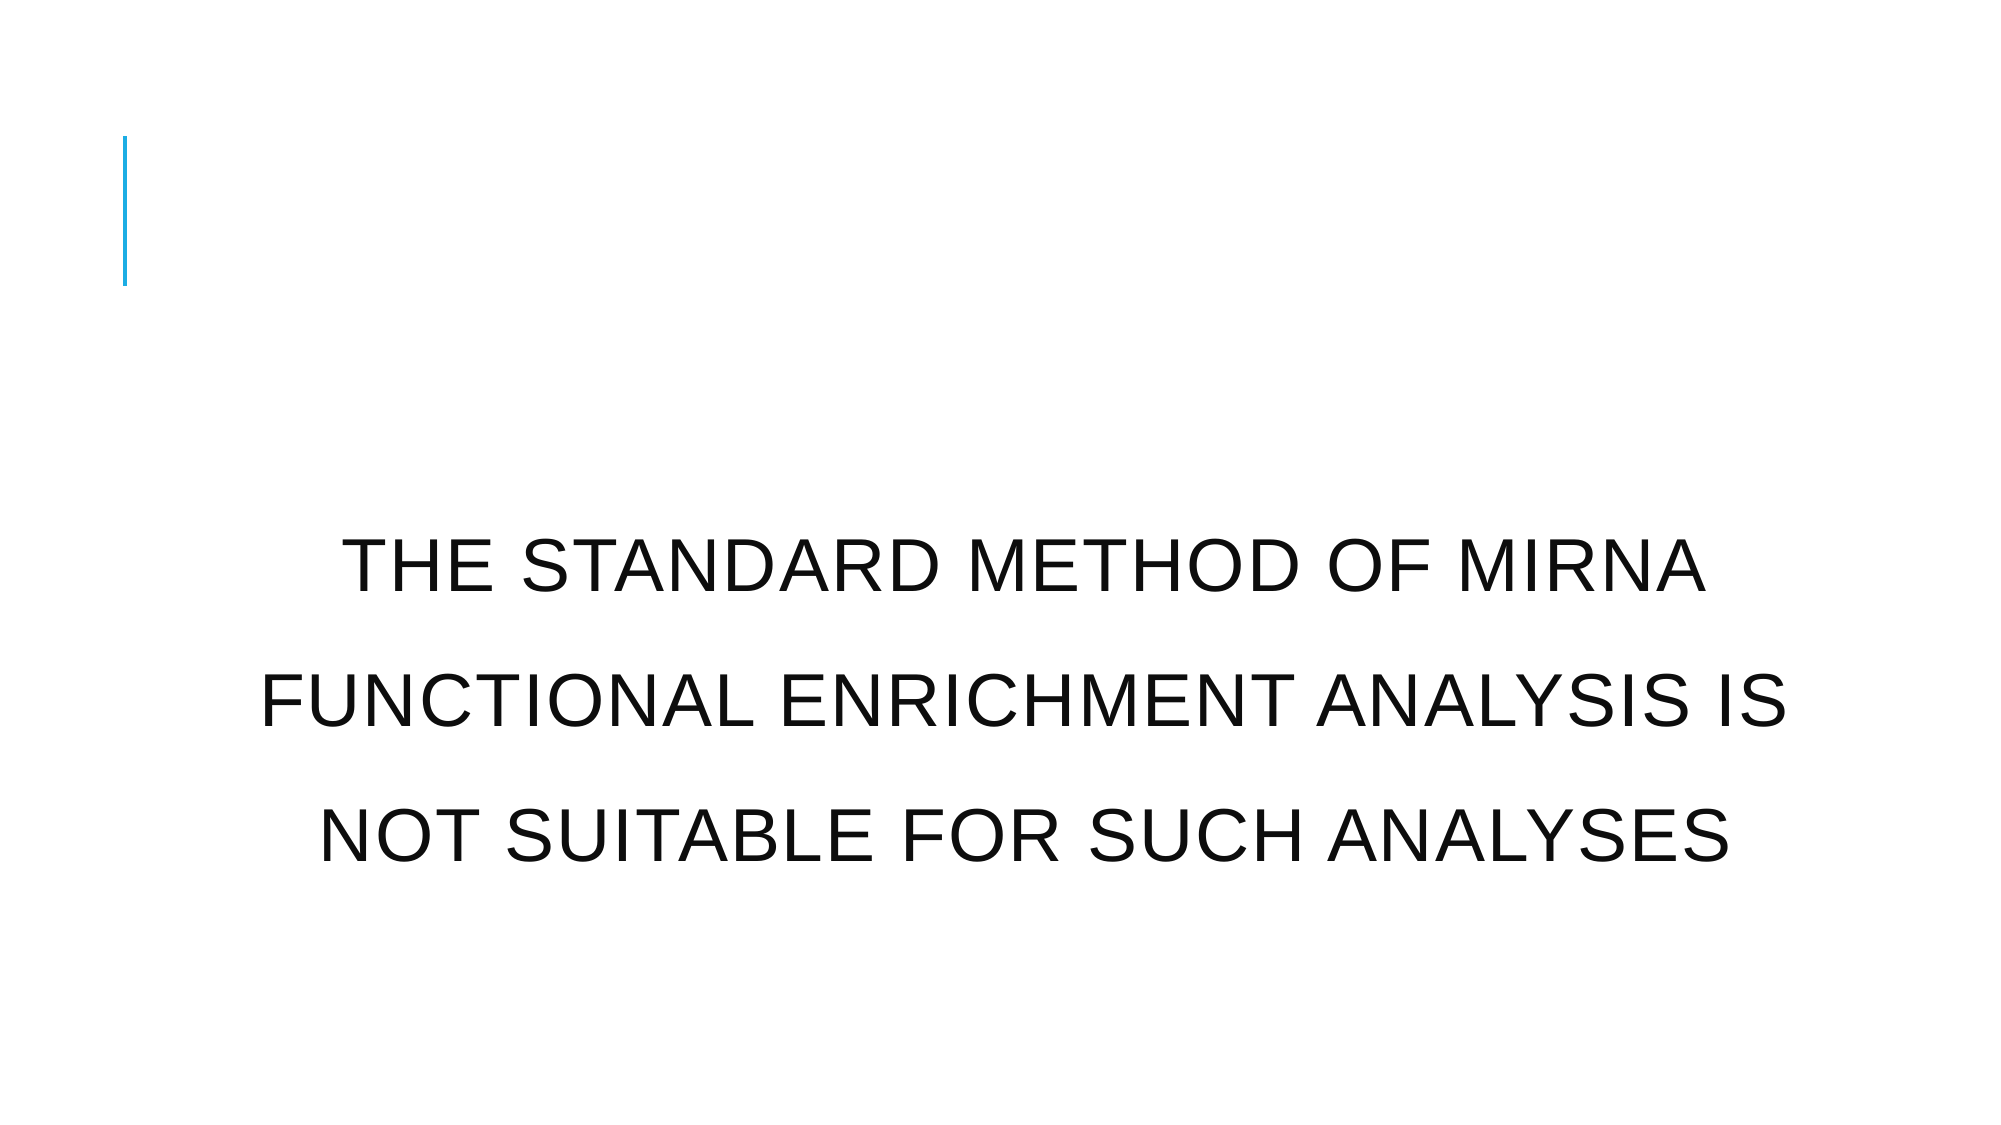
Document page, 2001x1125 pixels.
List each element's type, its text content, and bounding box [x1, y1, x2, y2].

title the standard method of miRNA functional enrichment analysis is not suitable for such analyses [181, 464, 1872, 711]
